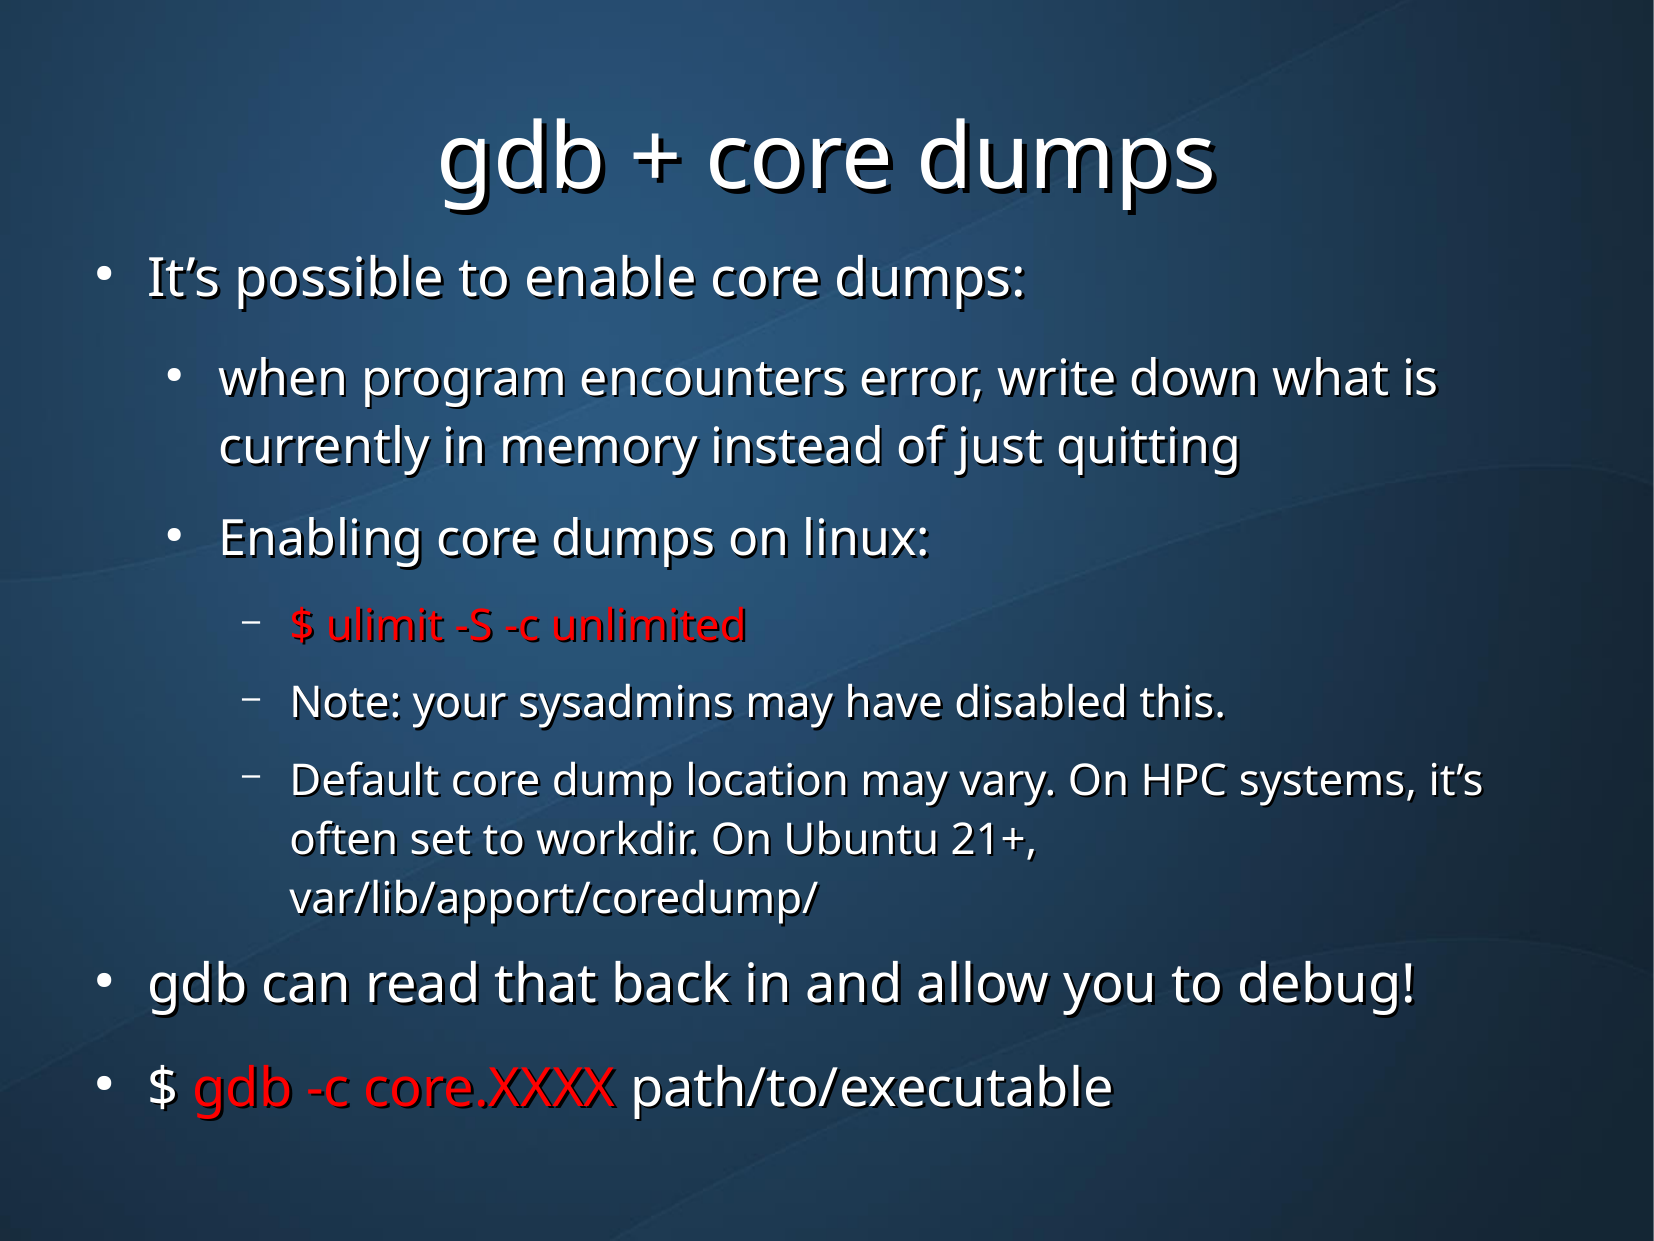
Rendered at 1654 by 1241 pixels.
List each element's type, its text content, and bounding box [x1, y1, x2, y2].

title gdb + core dumps [82, 49, 1571, 257]
picture [0, 0, 1654, 1241]
list It’s possible to enable core dumps: when program encounters error, write down what is currently in memory instead of just quitting Enabling core dumps on linux: $ ulimit -S -c unlimited Note: your sysadmins may have disabled this. Default core dump location may vary. On HPC systems, it’s often set to workdir. On Ubuntu 21+, var/lib/apport/coredump/ gdb can read that back in and allow you to debug! $ gdb -c core.XXXX path/to/executable [76, 238, 1565, 1123]
